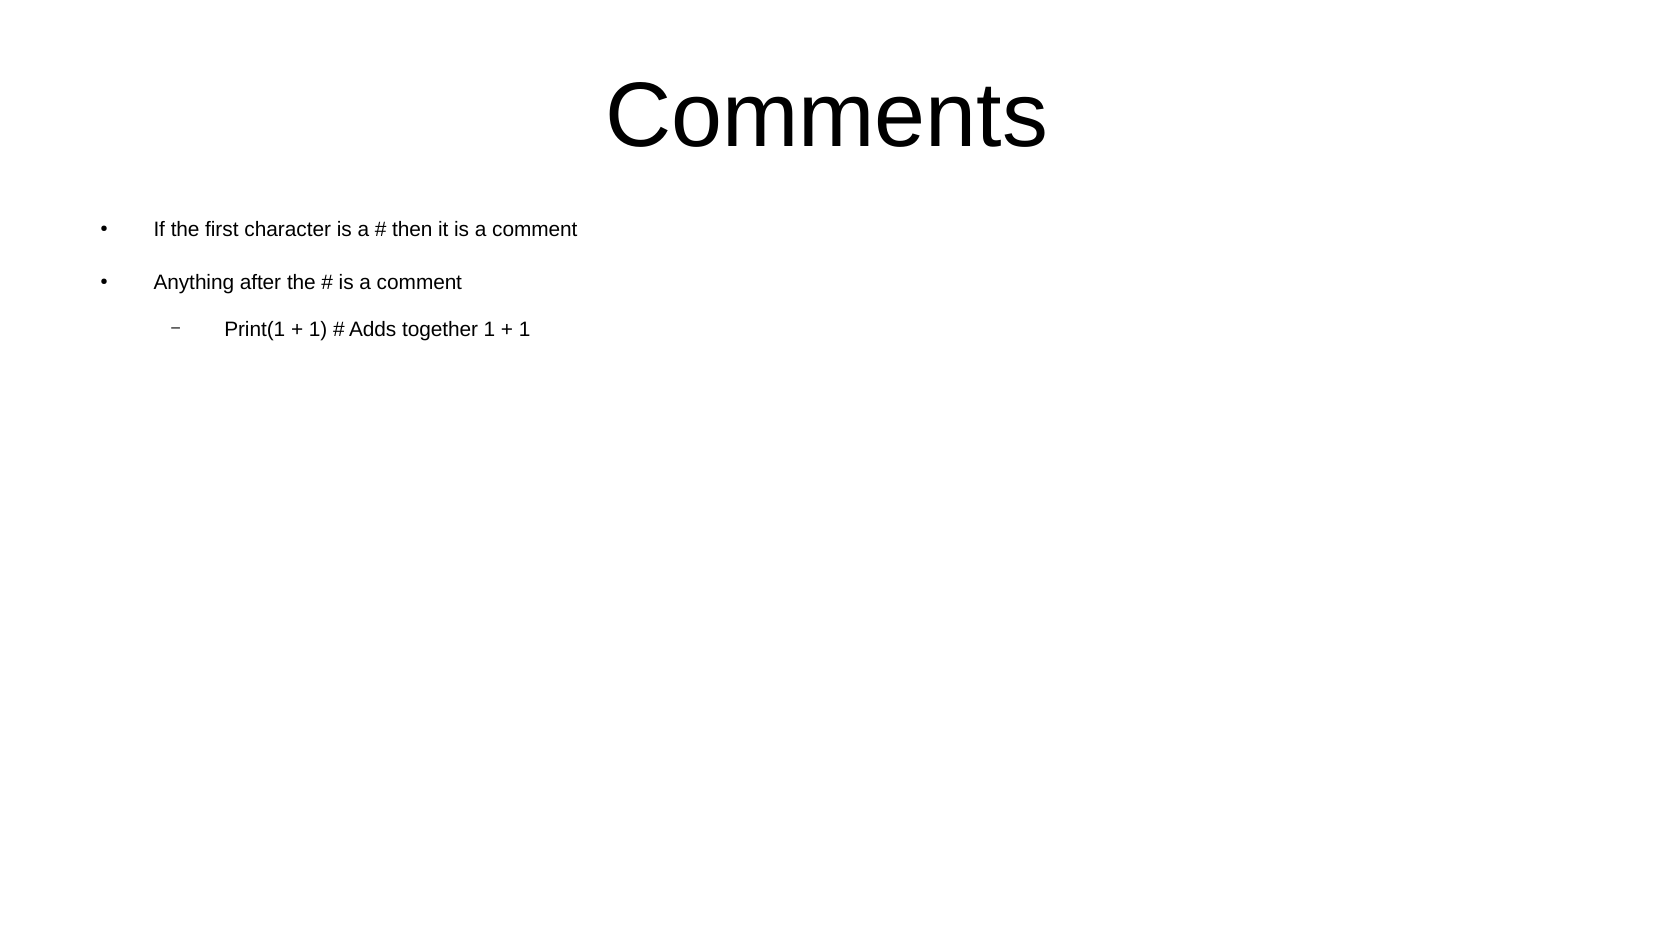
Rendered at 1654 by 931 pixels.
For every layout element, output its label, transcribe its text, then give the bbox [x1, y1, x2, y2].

list If the first character is a # then it is a comment Anything after the # is a comment Print(1 + 1) # Adds together 1 + 1 [82, 217, 1576, 916]
title Comments [82, 37, 1571, 193]
